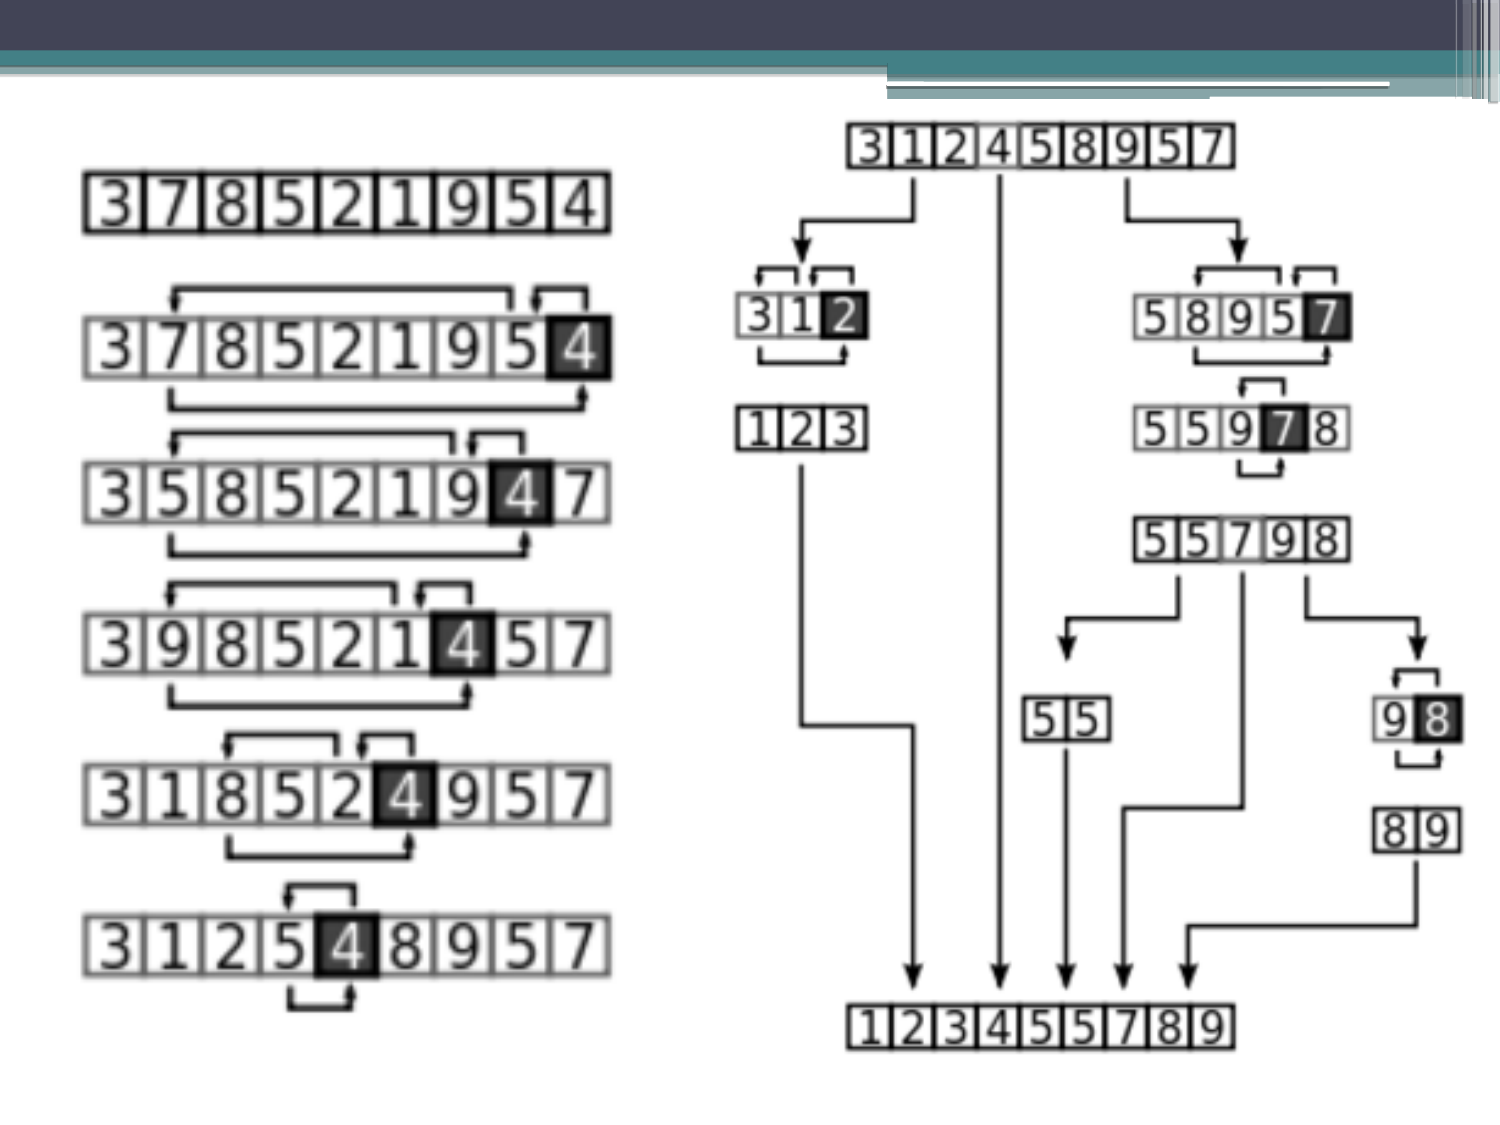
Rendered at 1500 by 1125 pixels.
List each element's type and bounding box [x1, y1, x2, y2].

picture [675, 99, 1488, 1096]
picture [62, 152, 638, 1043]
